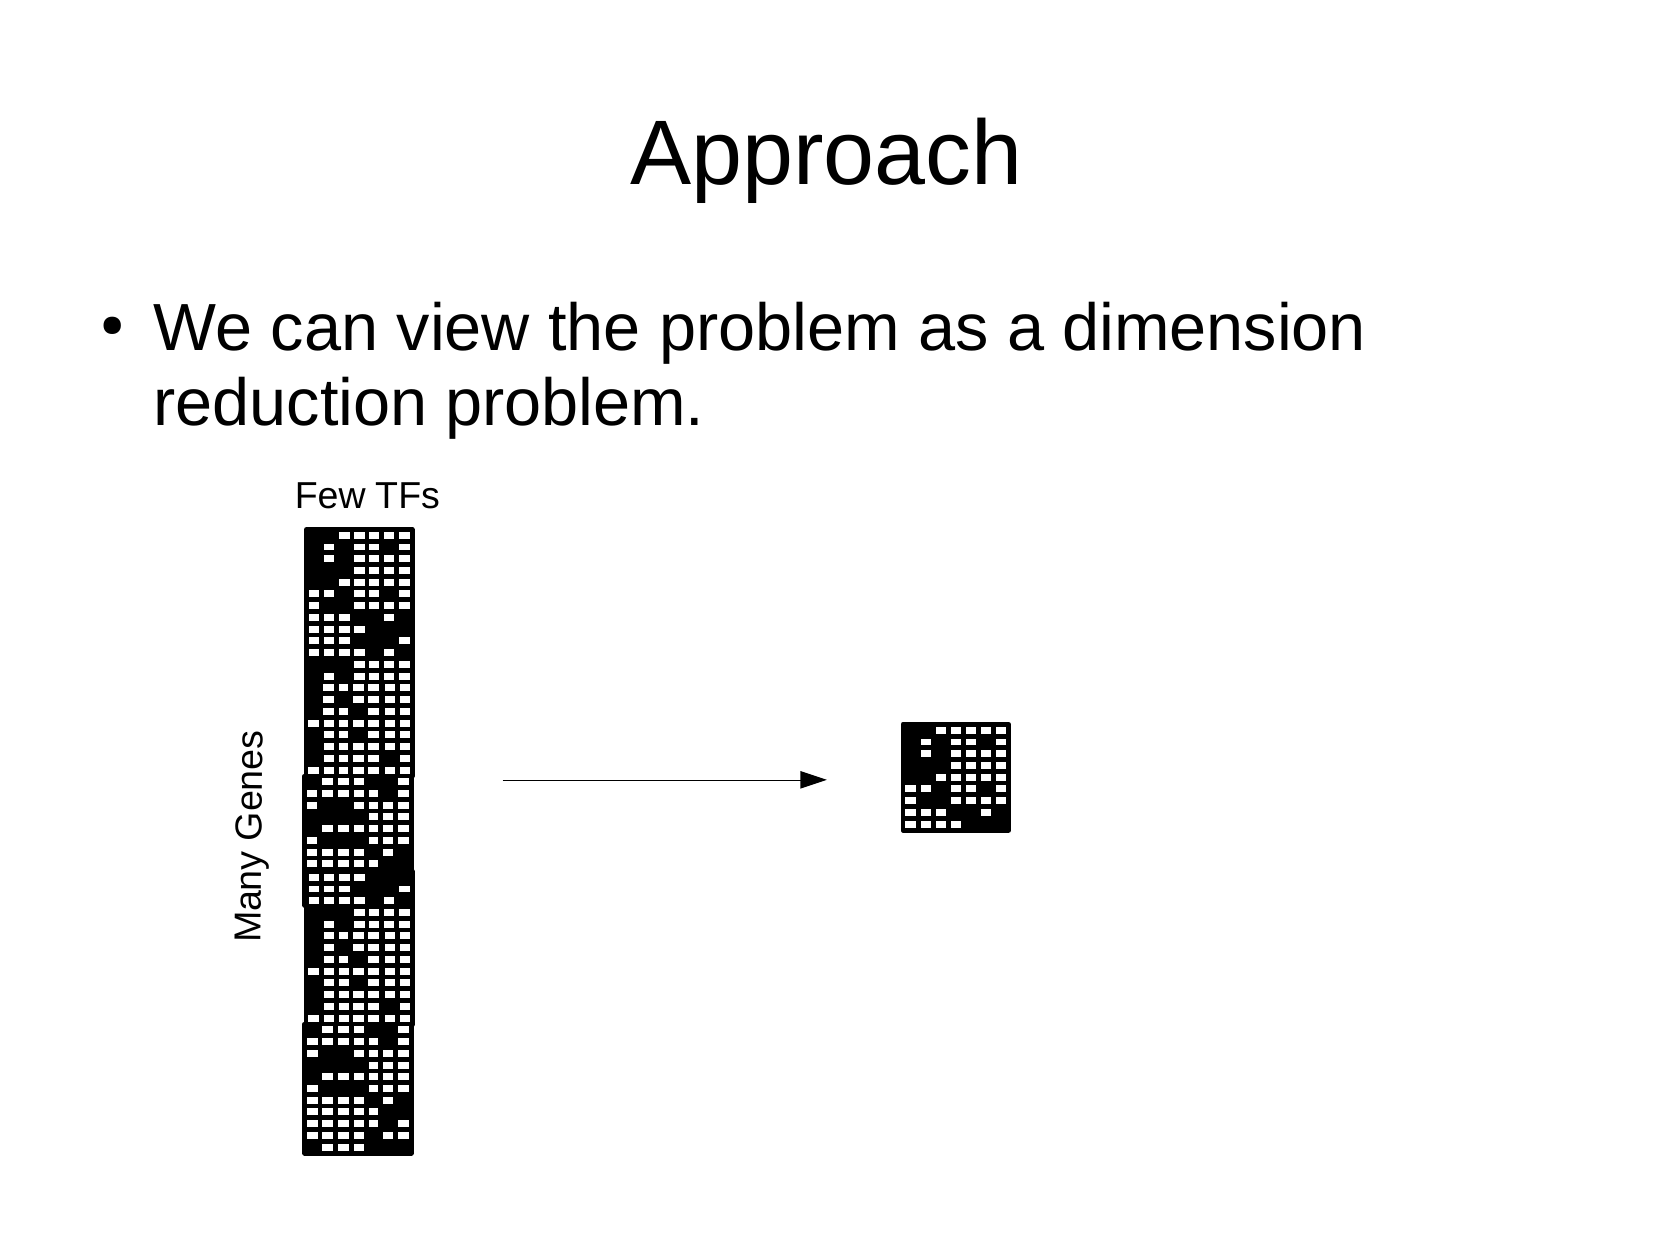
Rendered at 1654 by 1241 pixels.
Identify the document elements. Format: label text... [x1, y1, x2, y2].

text_box [304, 529, 413, 1154]
text_box Few TFs [280, 466, 455, 524]
text_box Many Genes [218, 715, 278, 958]
title Approach [82, 49, 1571, 257]
list We can view the problem as a dimension reduction problem. [82, 290, 1571, 1010]
text_box [903, 724, 1009, 831]
